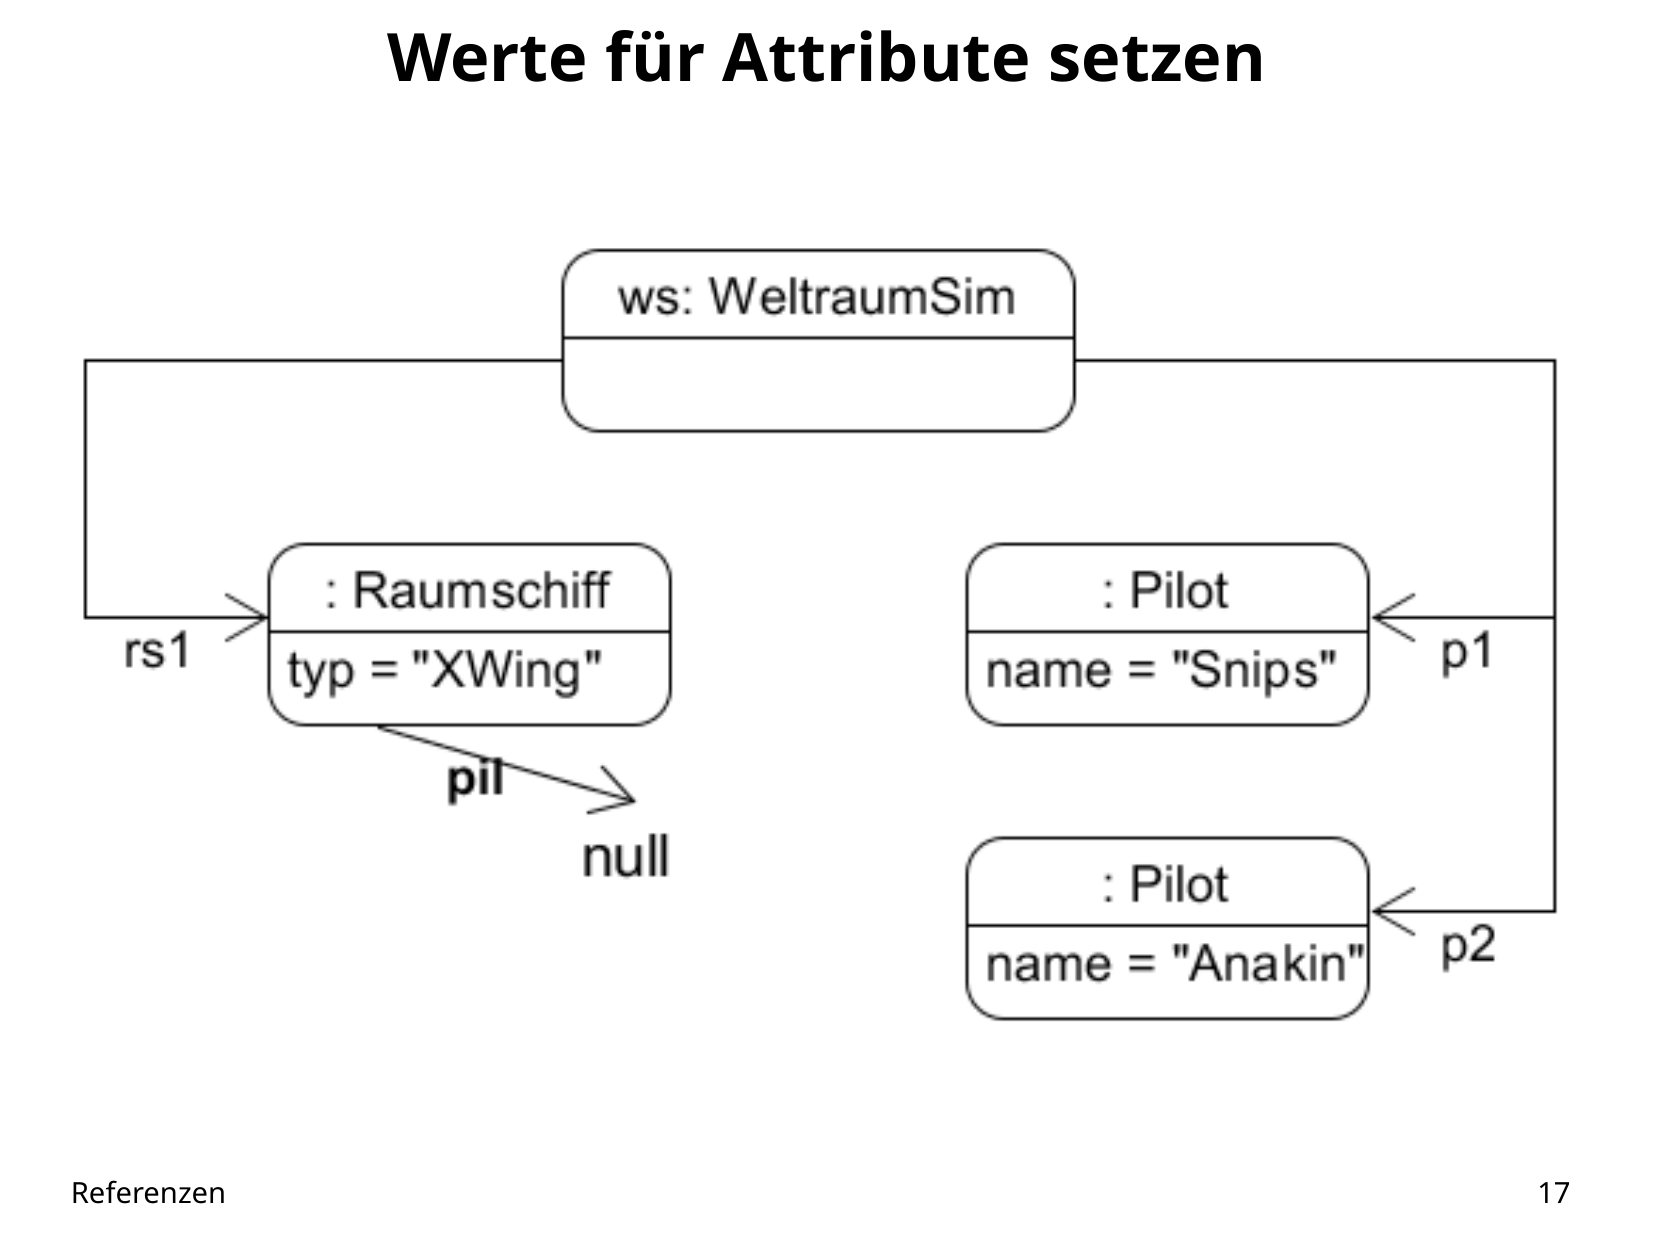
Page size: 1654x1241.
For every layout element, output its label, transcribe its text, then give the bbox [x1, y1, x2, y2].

picture [82, 247, 1560, 1025]
title Werte für Attribute setzen [0, 5, 1654, 107]
